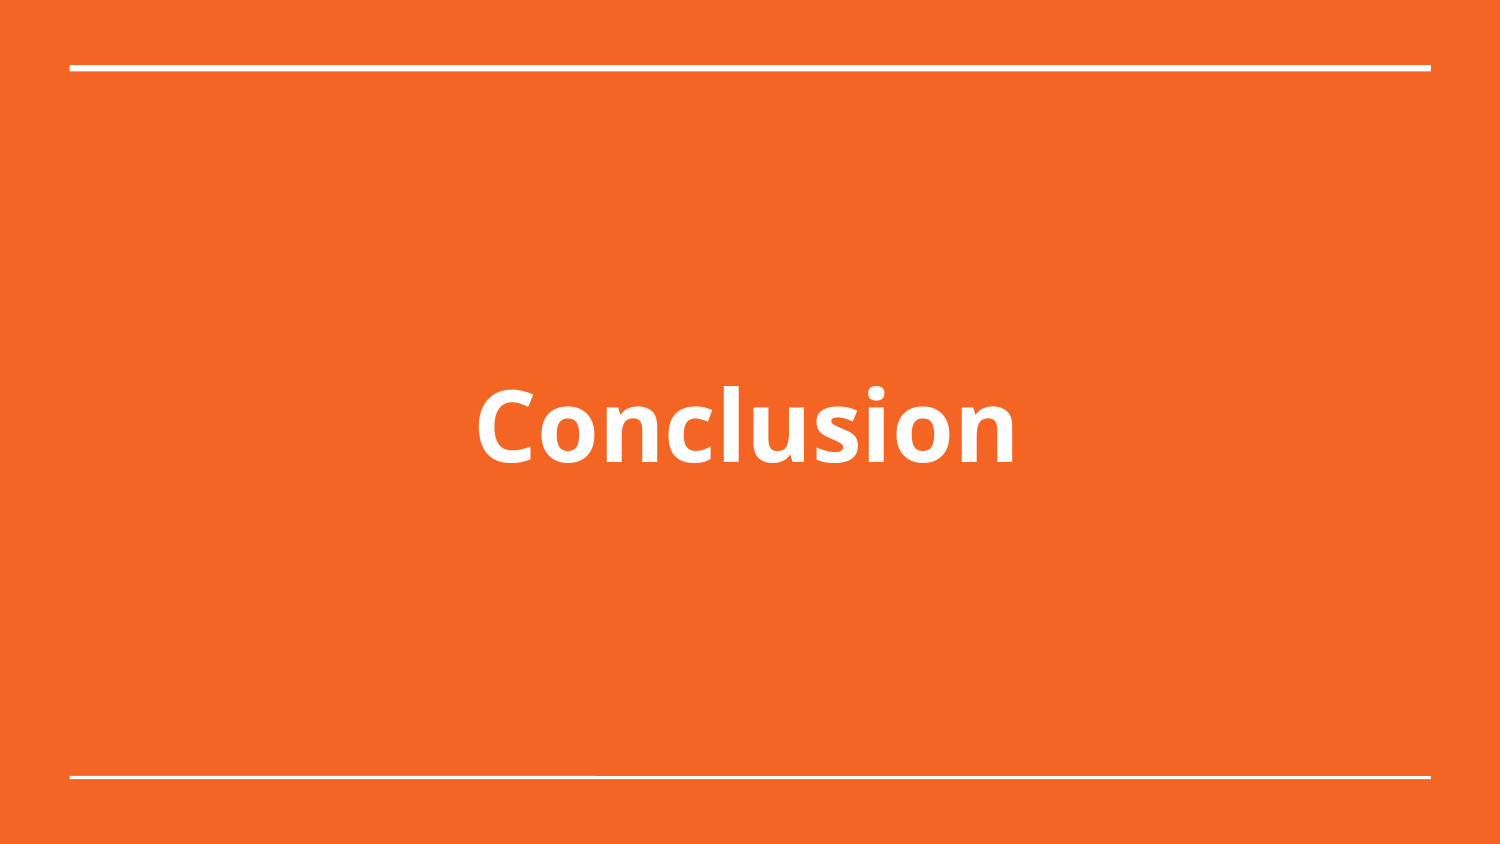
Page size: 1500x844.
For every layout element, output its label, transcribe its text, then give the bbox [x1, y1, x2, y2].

title Conclusion [66, 296, 1428, 550]
